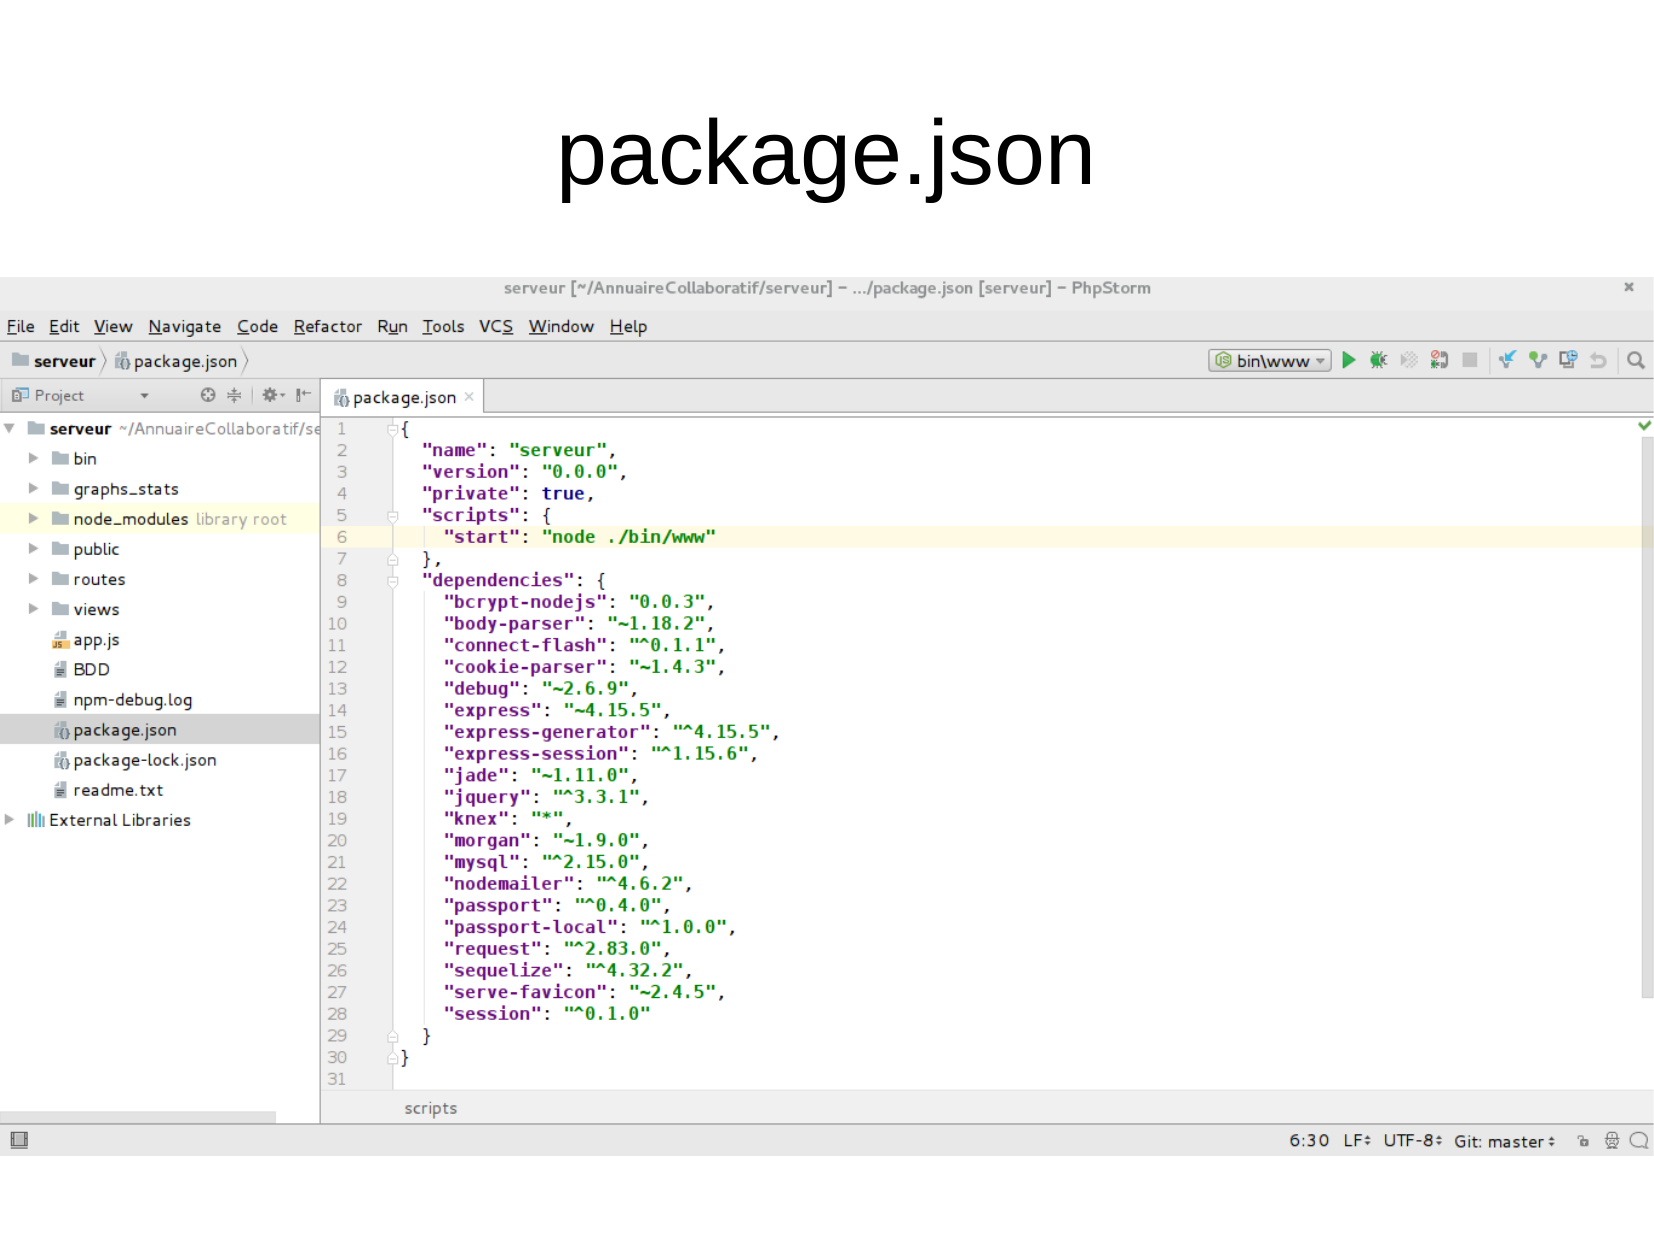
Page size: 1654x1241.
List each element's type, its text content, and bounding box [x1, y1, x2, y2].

picture [0, 277, 1654, 1156]
title package.json [82, 49, 1571, 257]
